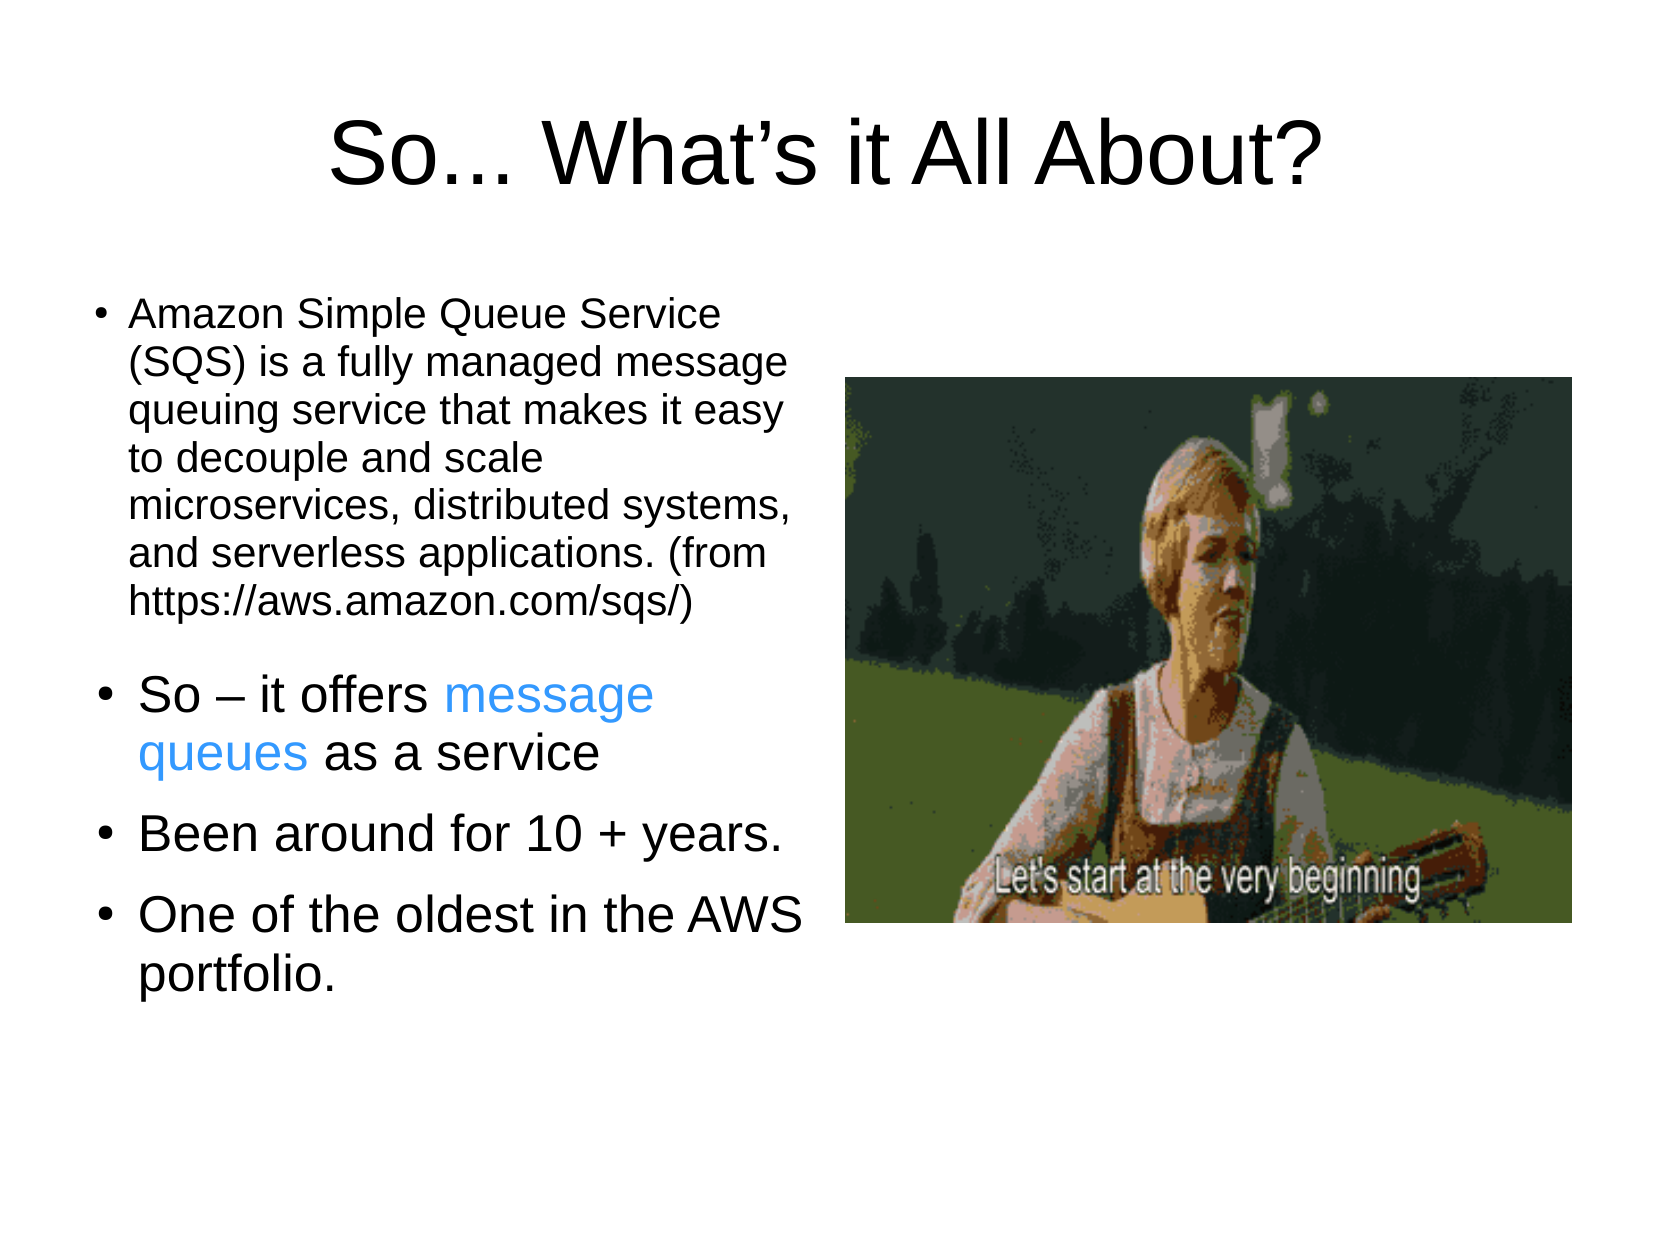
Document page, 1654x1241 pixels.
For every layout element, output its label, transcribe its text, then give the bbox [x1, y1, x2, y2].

picture [845, 377, 1572, 923]
title So... What’s it All About? [82, 49, 1571, 257]
list Amazon Simple Queue Service (SQS) is a fully managed message queuing service that makes it easy to decouple and scale microservices, distributed systems, and serverless applications. (from https://aws.amazon.com/sqs/) [82, 290, 809, 634]
list So – it offers message queues as a service Been around for 10 + years. One of the oldest in the AWS portfolio. [82, 665, 809, 1009]
